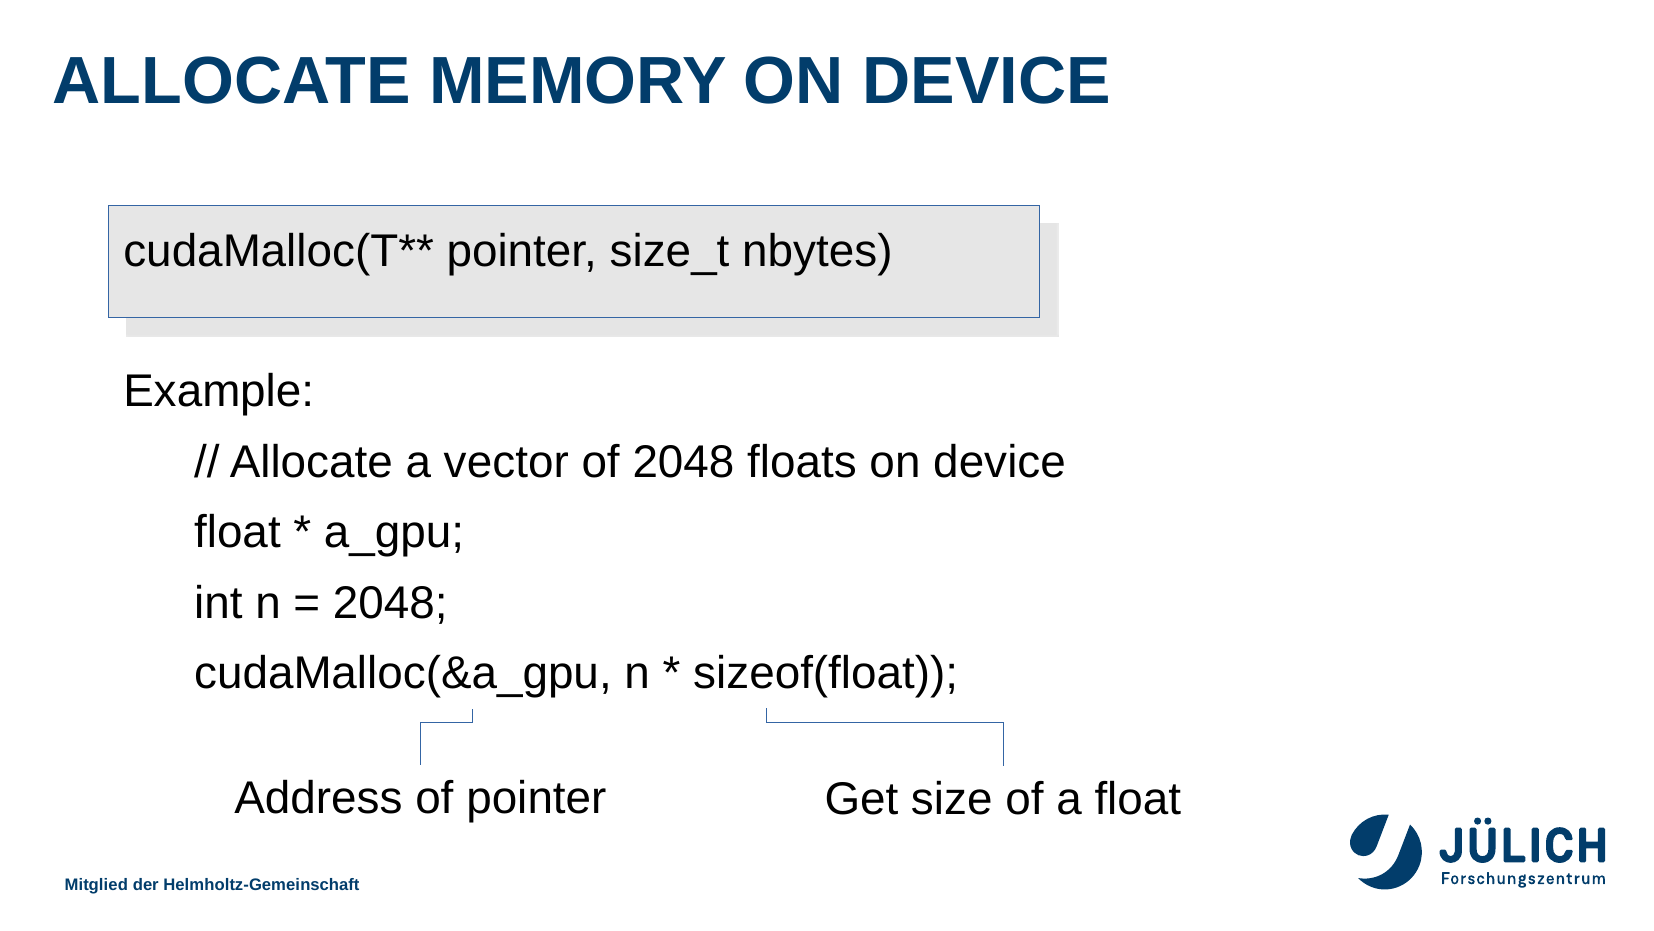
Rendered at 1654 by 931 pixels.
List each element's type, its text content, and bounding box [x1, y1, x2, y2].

text_box Get size of a float [809, 765, 1197, 836]
text_box Address of pointer [219, 764, 622, 835]
text_box [108, 205, 1040, 217]
title Allocate memory on device [52, 43, 1606, 194]
list cudaMalloc(T** pointer, size_t nbytes) Example: // Allocate a vector of 2048 floats on device float * a_gpu; int n = 2048; cudaMalloc(&a_gpu, n * sizeof(float)); [52, 217, 1606, 757]
